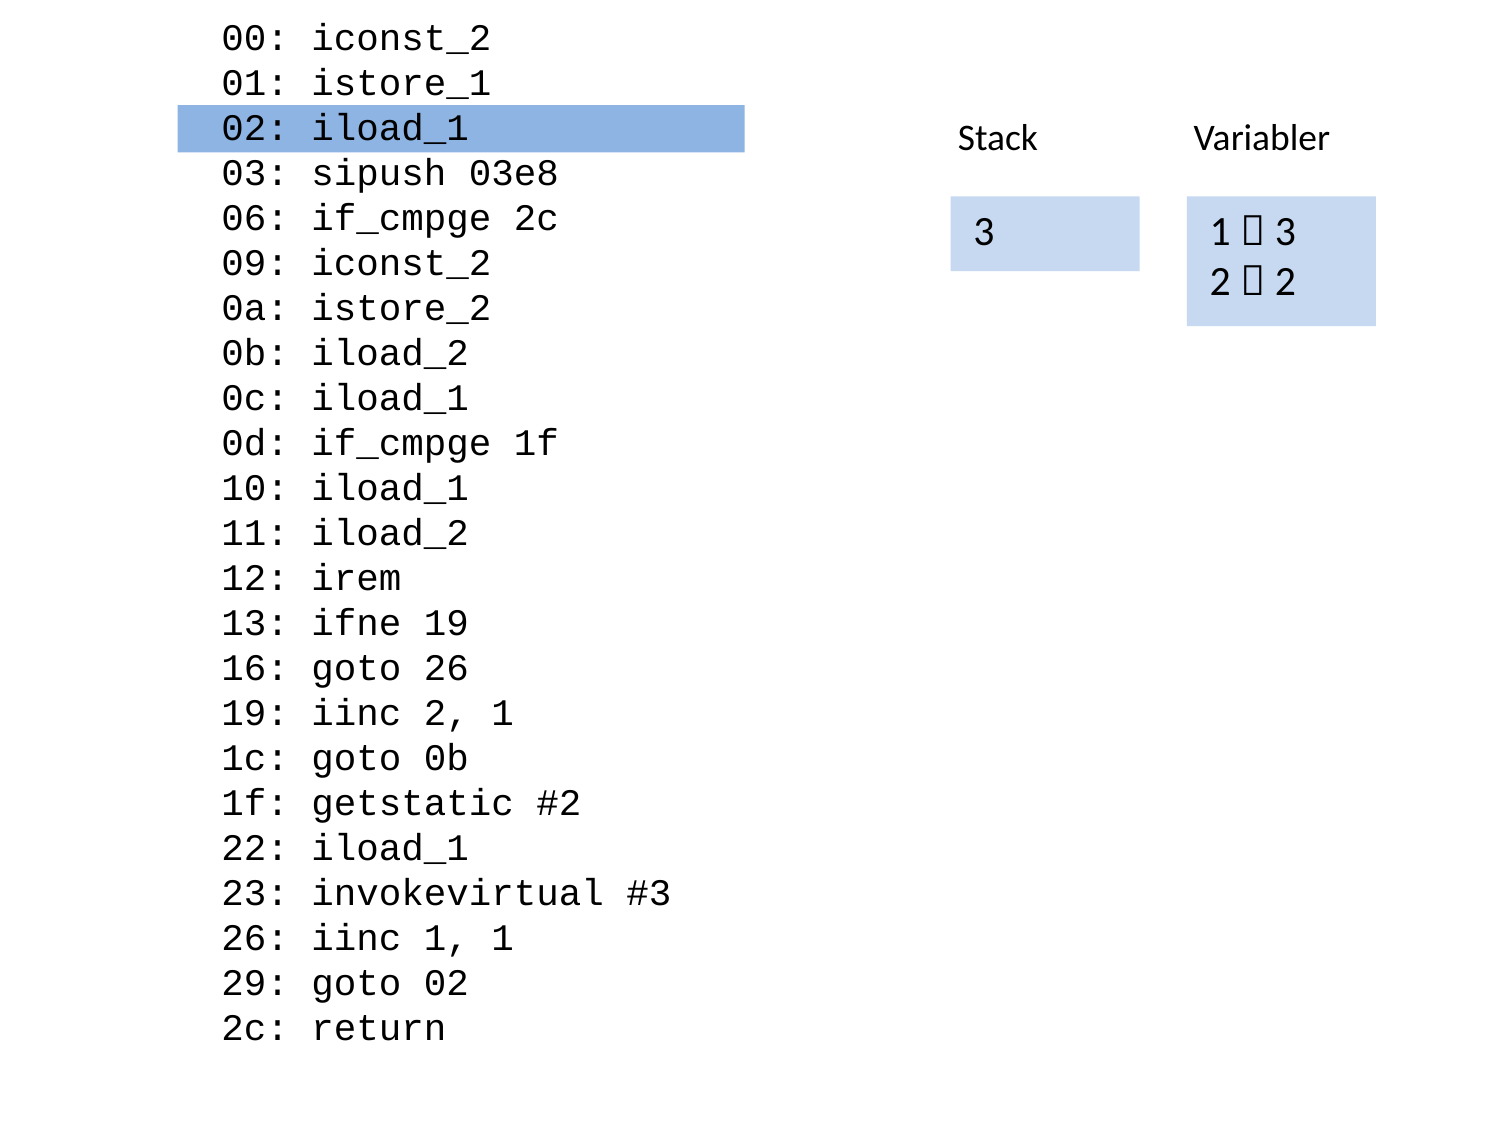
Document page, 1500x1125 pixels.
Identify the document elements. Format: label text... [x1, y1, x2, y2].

text_box Stack [943, 105, 1053, 165]
text_box [950, 196, 1140, 272]
text_box [1186, 196, 1376, 327]
text_box 3 [958, 196, 1010, 262]
text_box Variabler [1178, 105, 1345, 165]
text_box [703, 105, 745, 153]
text_box [177, 105, 206, 153]
text_box 00: iconst_2 01: istore_1 02: iload_1 03: sipush 03e8 06: if_cmpge 2c 09: iconst_2 0a: istore_2 0b: iload_2 0c: iload_1 0d: if_cmpge 1f 10: iload_1 11: iload_2 12: irem 13: ifne 19 16: goto 26 19: iinc 2, 1 1c: goto 0b 1f: getstatic #2 22: iload_1 23: invokevirtual #3 26: iinc 1, 1 29: goto 02 2c: return [206, 5, 703, 1056]
text_box 1  3 2  2 [1194, 196, 1328, 312]
